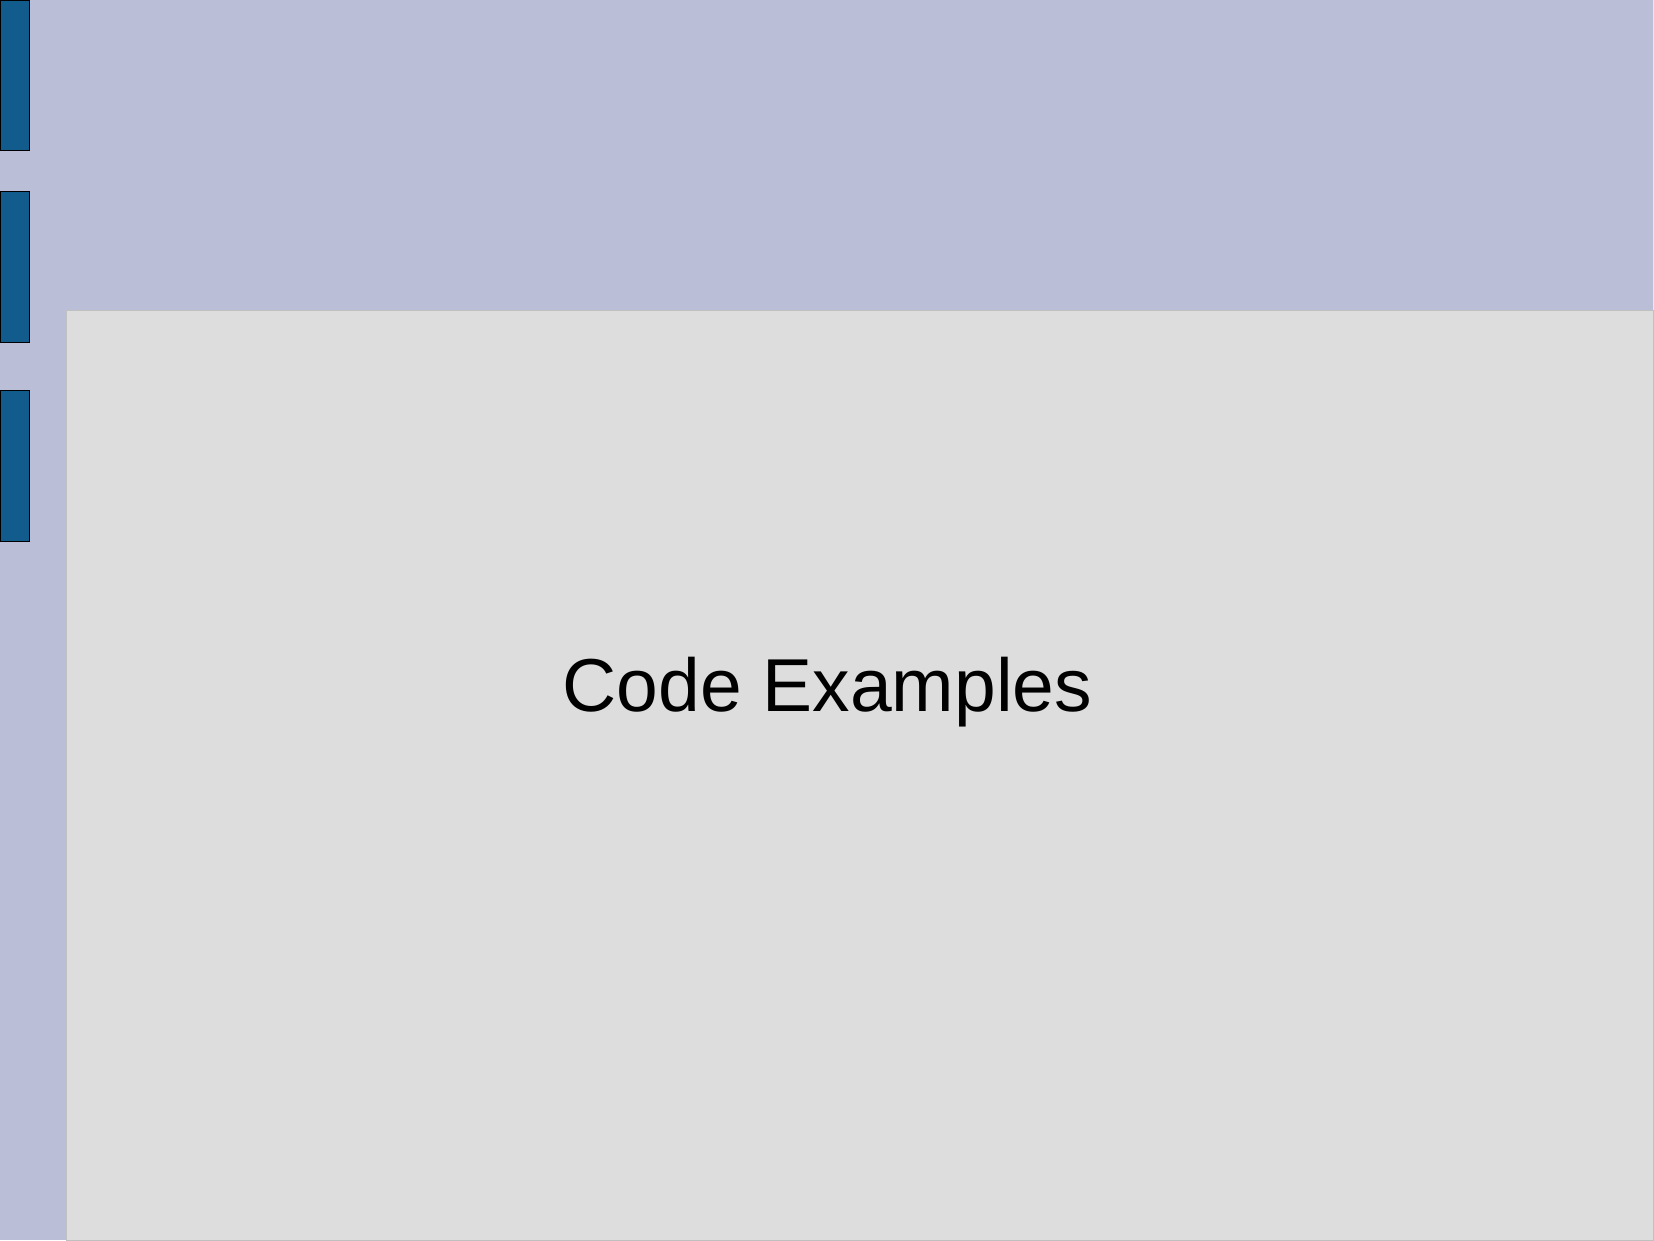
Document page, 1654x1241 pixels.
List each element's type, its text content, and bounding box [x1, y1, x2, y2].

list Code Examples [121, 344, 1534, 1127]
